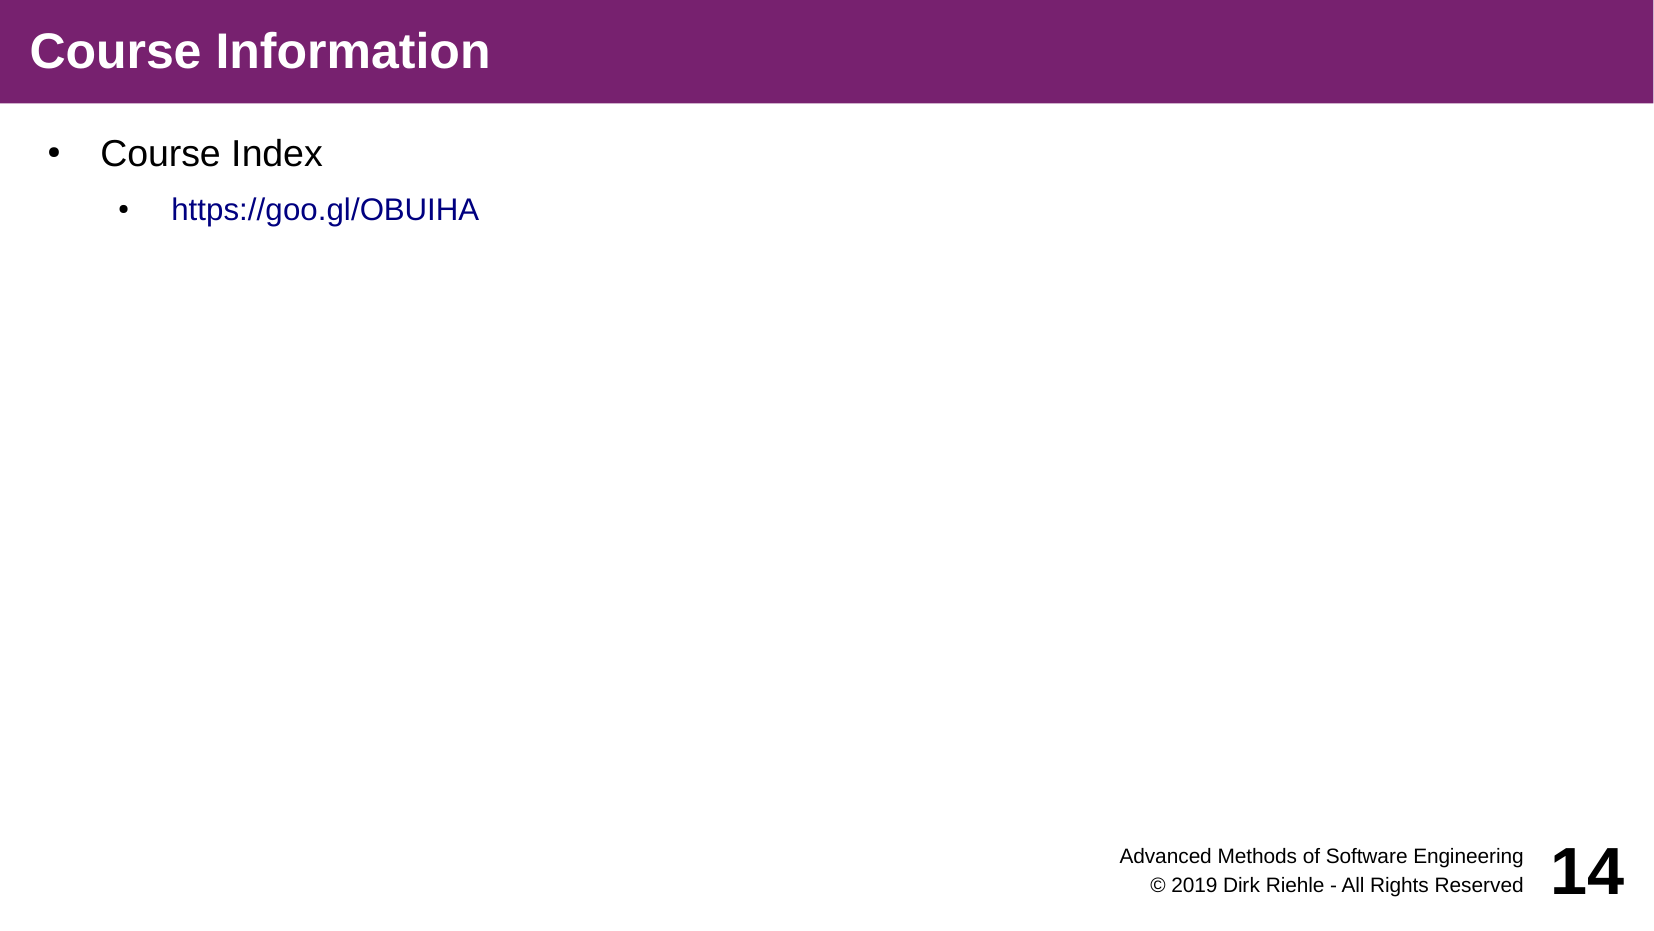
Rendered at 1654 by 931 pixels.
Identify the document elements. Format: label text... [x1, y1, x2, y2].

list Course Index https://goo.gl/OBUIHA [29, 132, 1625, 813]
title Course Information [0, 0, 1654, 104]
